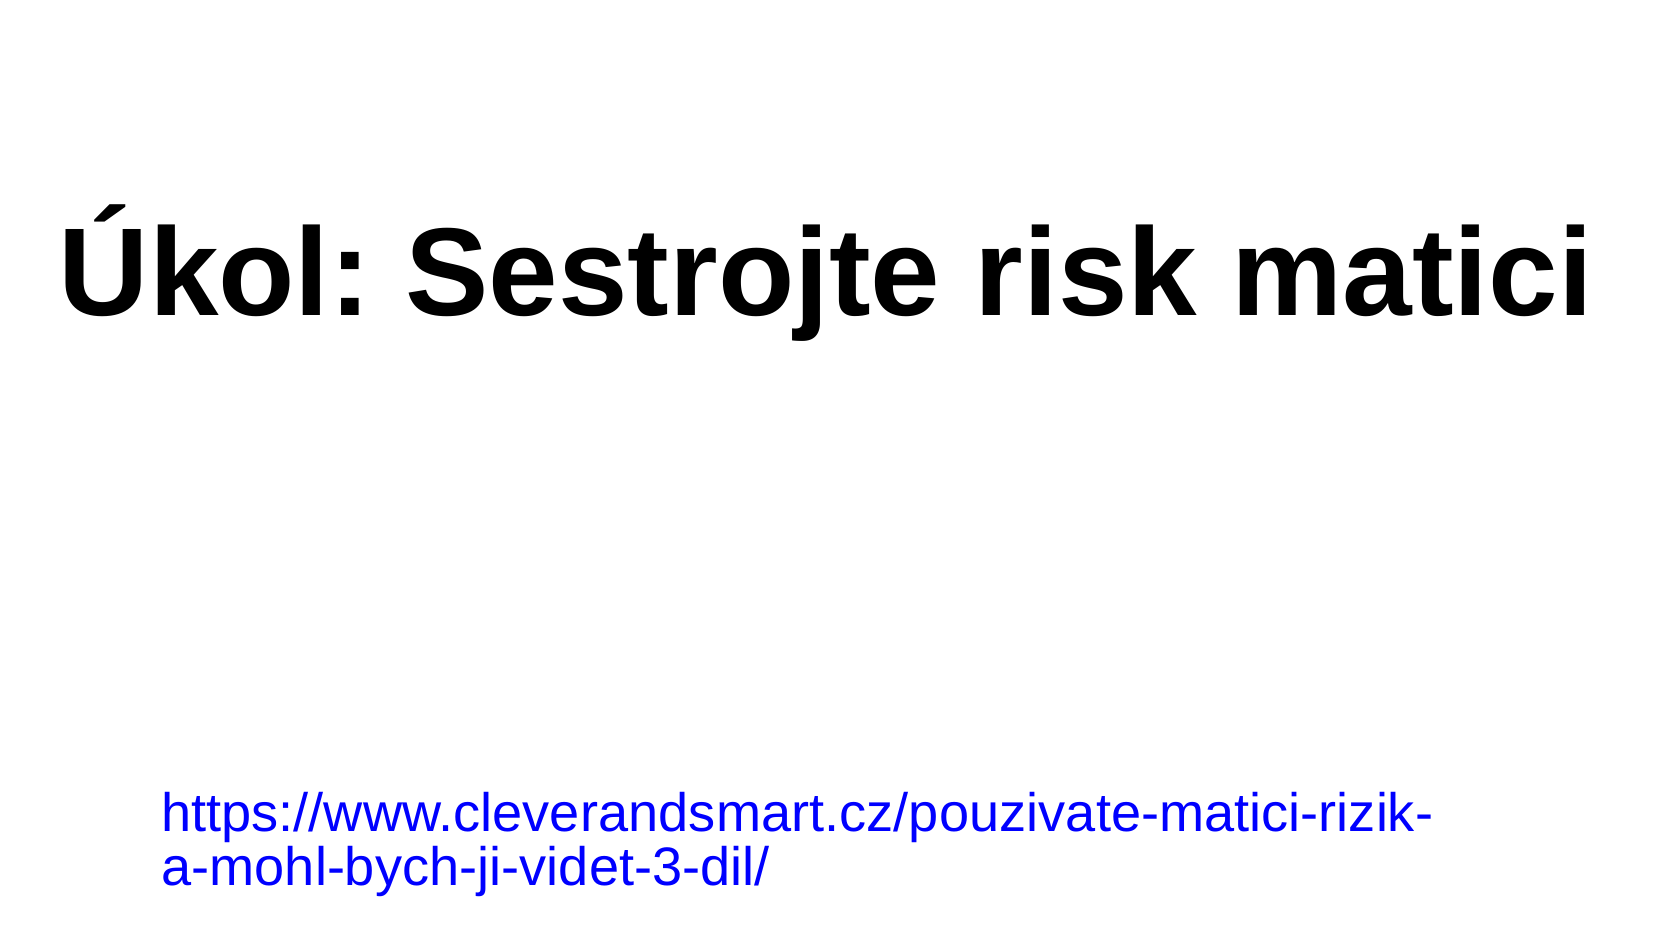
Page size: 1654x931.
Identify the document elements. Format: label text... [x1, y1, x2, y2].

text_box https://www.cleverandsmart.cz/pouzivate-matici-rizik-a-mohl-bych-ji-videt-3-dil/ [146, 769, 1477, 850]
text_box Úkol: Sestrojte risk matici [29, 29, 1624, 502]
